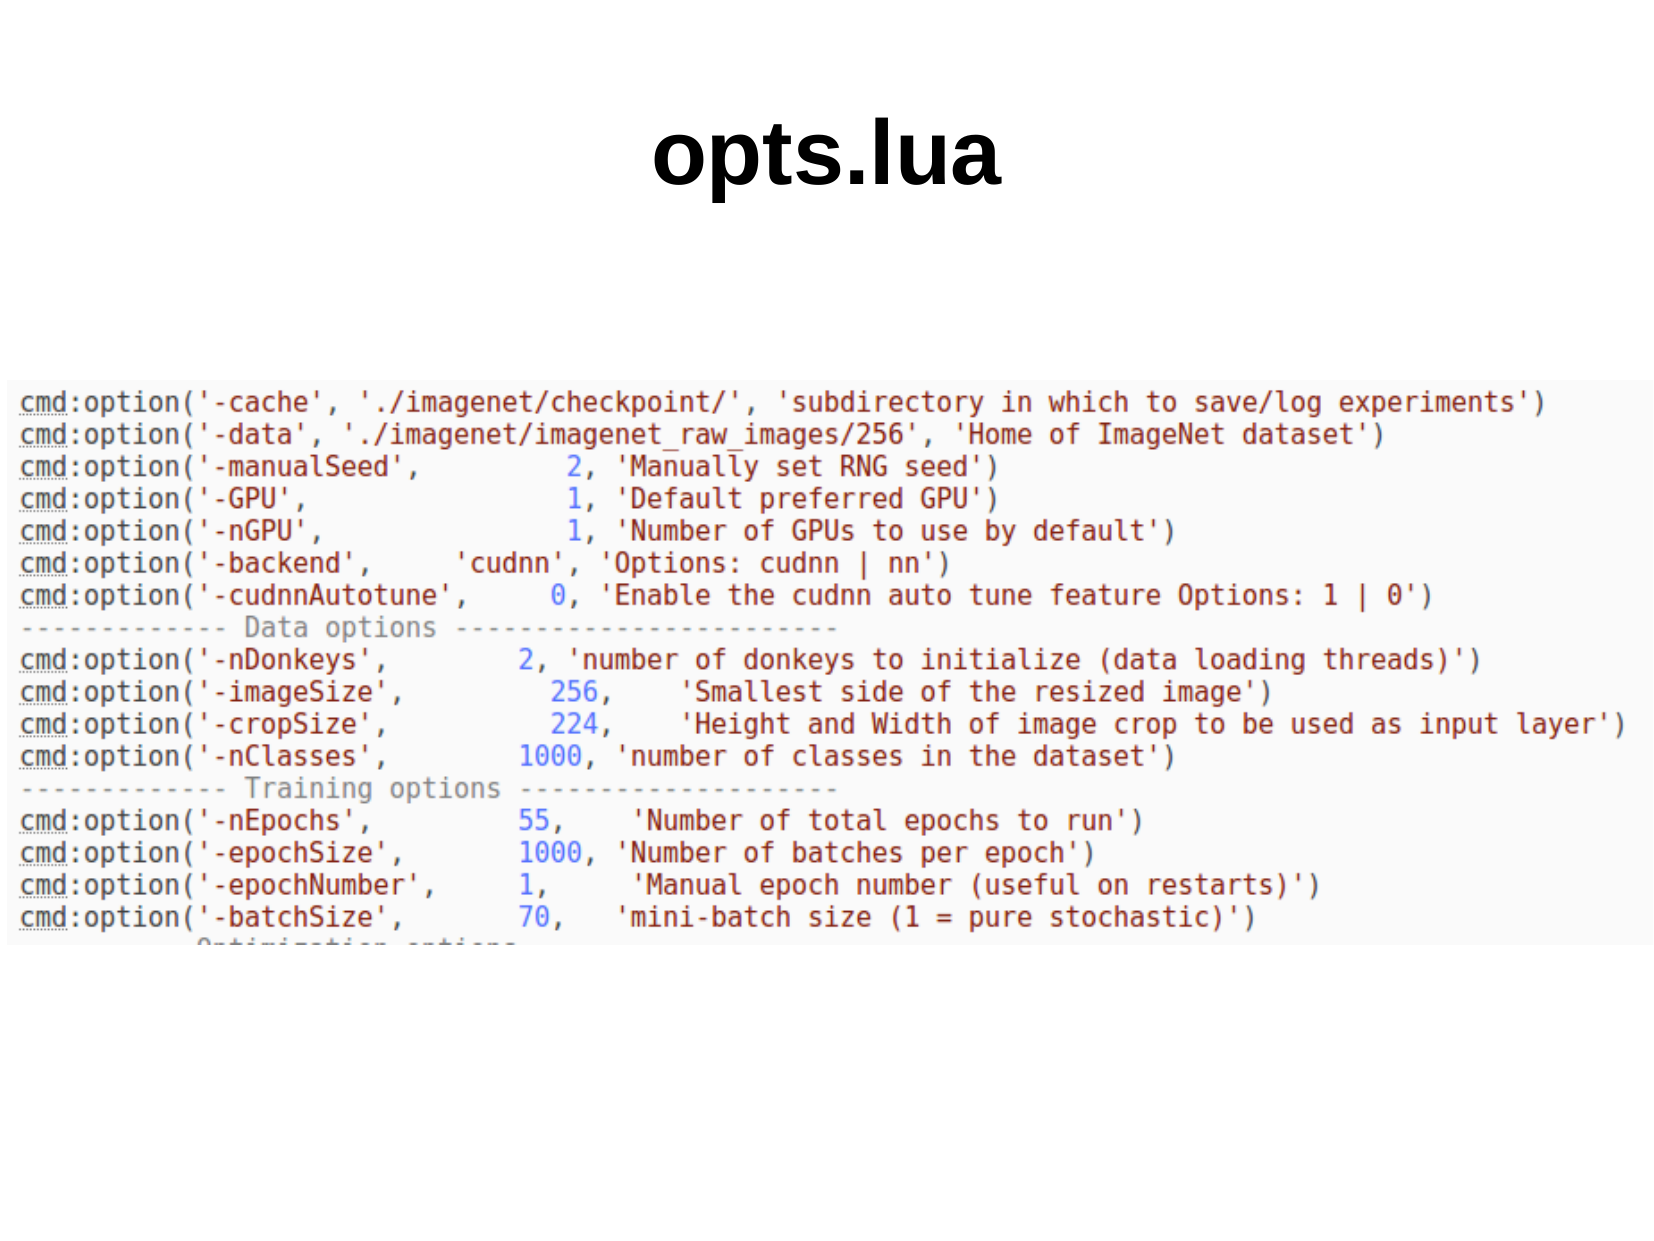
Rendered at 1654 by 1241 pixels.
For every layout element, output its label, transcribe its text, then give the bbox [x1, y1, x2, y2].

picture [7, 380, 1654, 945]
title opts.lua [82, 49, 1571, 257]
